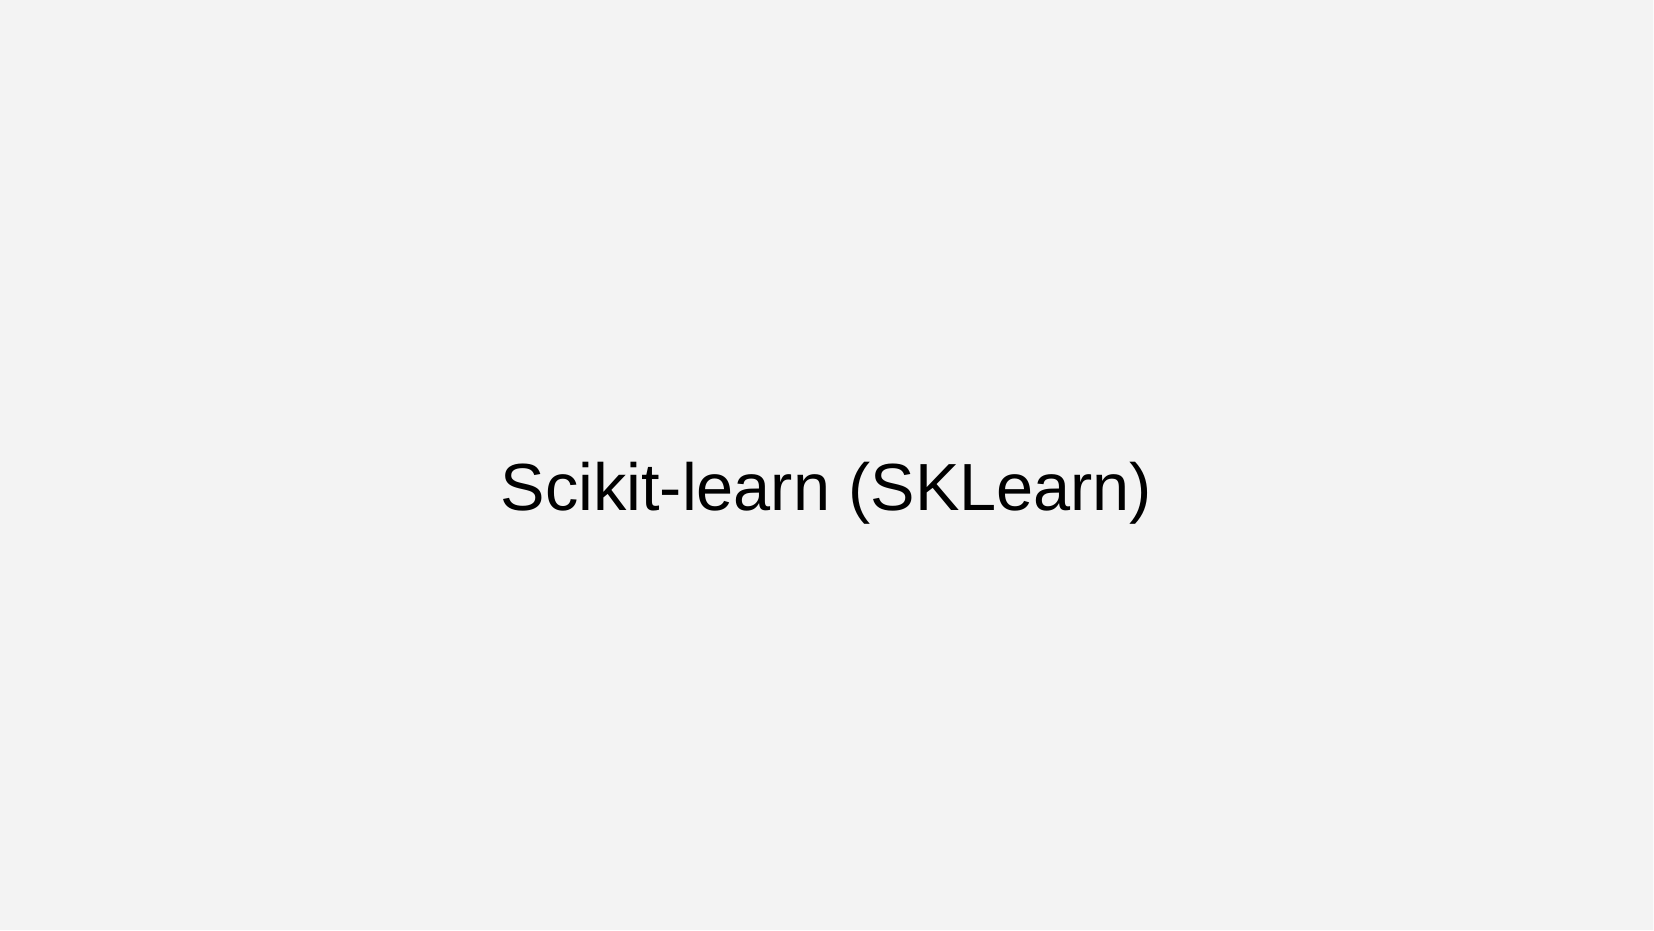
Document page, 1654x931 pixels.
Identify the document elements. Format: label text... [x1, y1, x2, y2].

subtitle Scikit-learn (SKLearn) [82, 217, 1571, 758]
